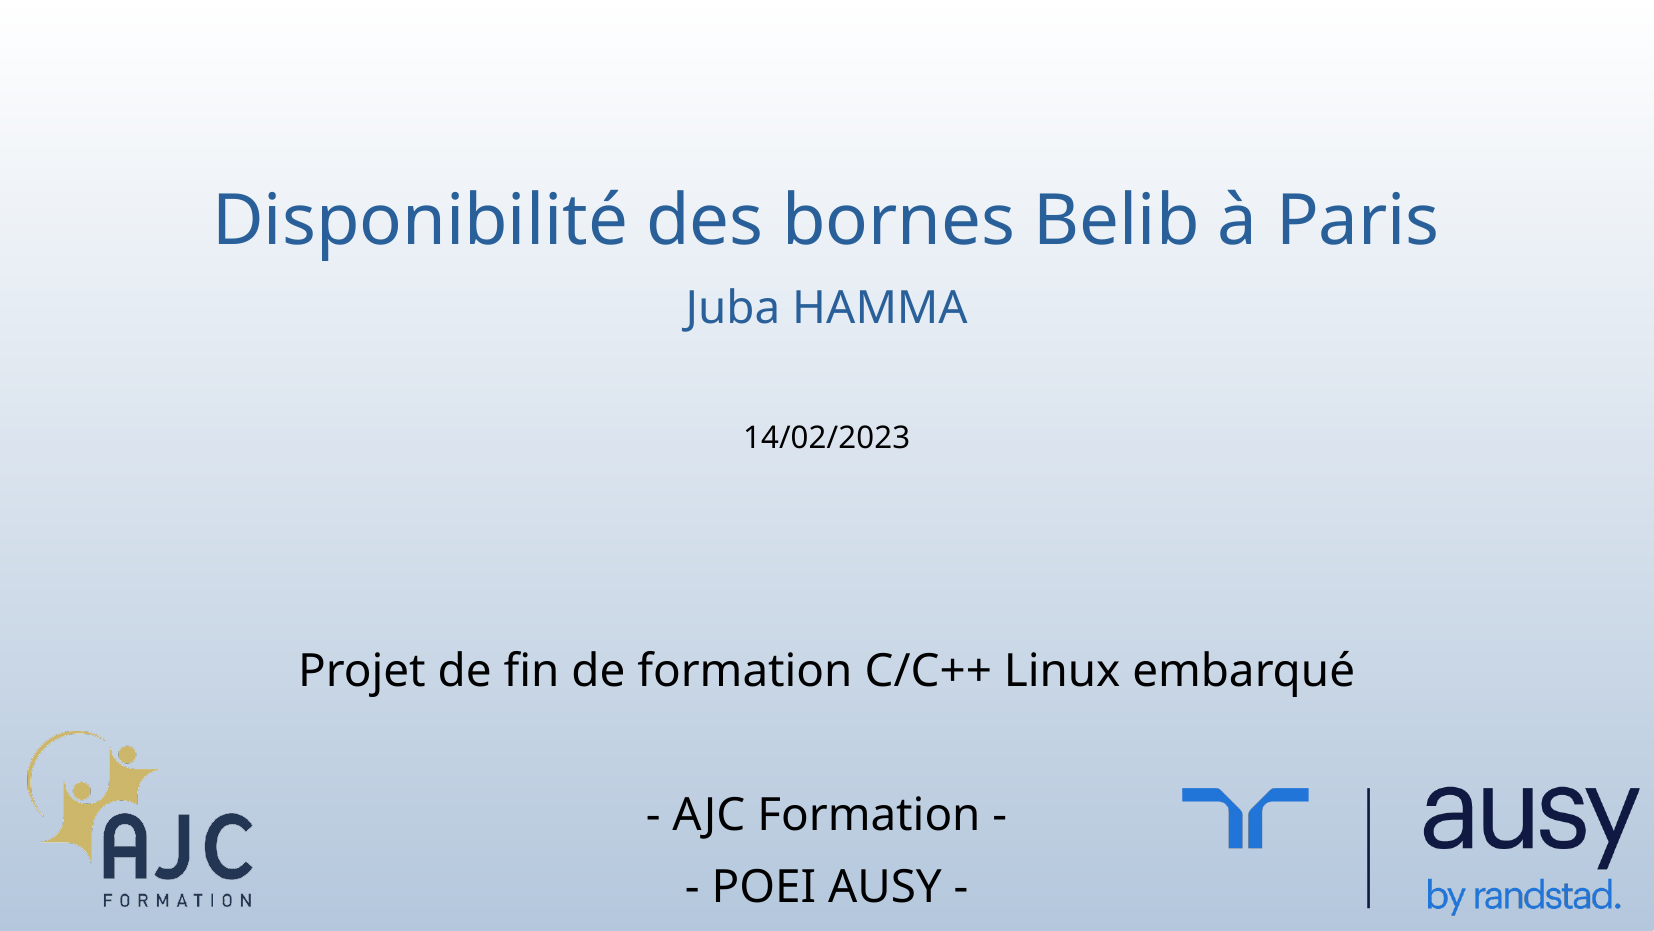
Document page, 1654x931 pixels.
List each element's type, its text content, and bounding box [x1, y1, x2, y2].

picture [0, 679, 280, 931]
subtitle Disponibilité des bornes Belib à Paris Juba HAMMA 14/02/2023 Projet de fin de formation C/C++ Linux embarqué - AJC Formation - - POEI AUSY - [59, 69, 1595, 916]
picture [1181, 786, 1640, 916]
